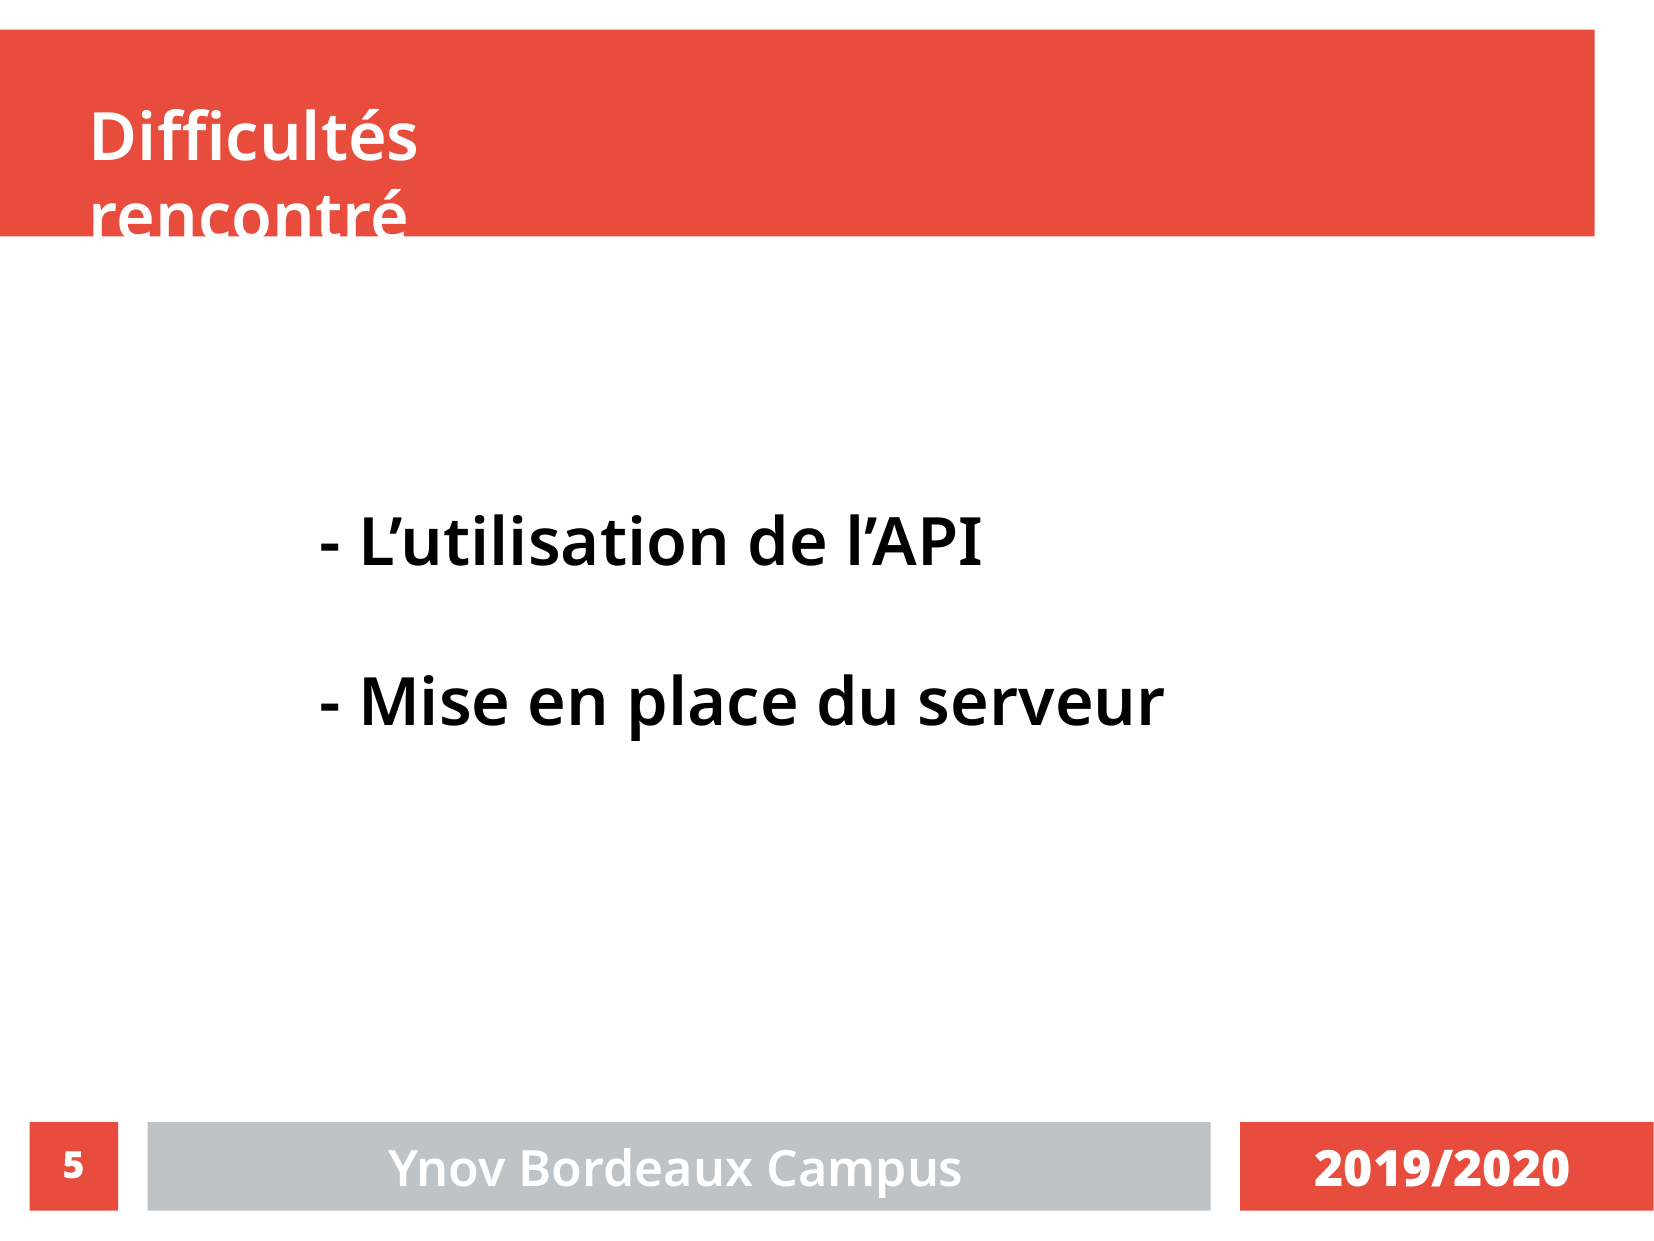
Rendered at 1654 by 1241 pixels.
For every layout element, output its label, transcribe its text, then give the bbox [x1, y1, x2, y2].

text_box - L’utilisation de l’API - Mise en place du serveur [304, 491, 1350, 749]
text_box Ynov Bordeaux Campus [153, 1128, 1199, 1205]
text_box [29, 1122, 119, 1211]
text_box Difficultés rencontré [73, 86, 711, 183]
text_box 2019/2020 [1247, 1128, 1639, 1205]
